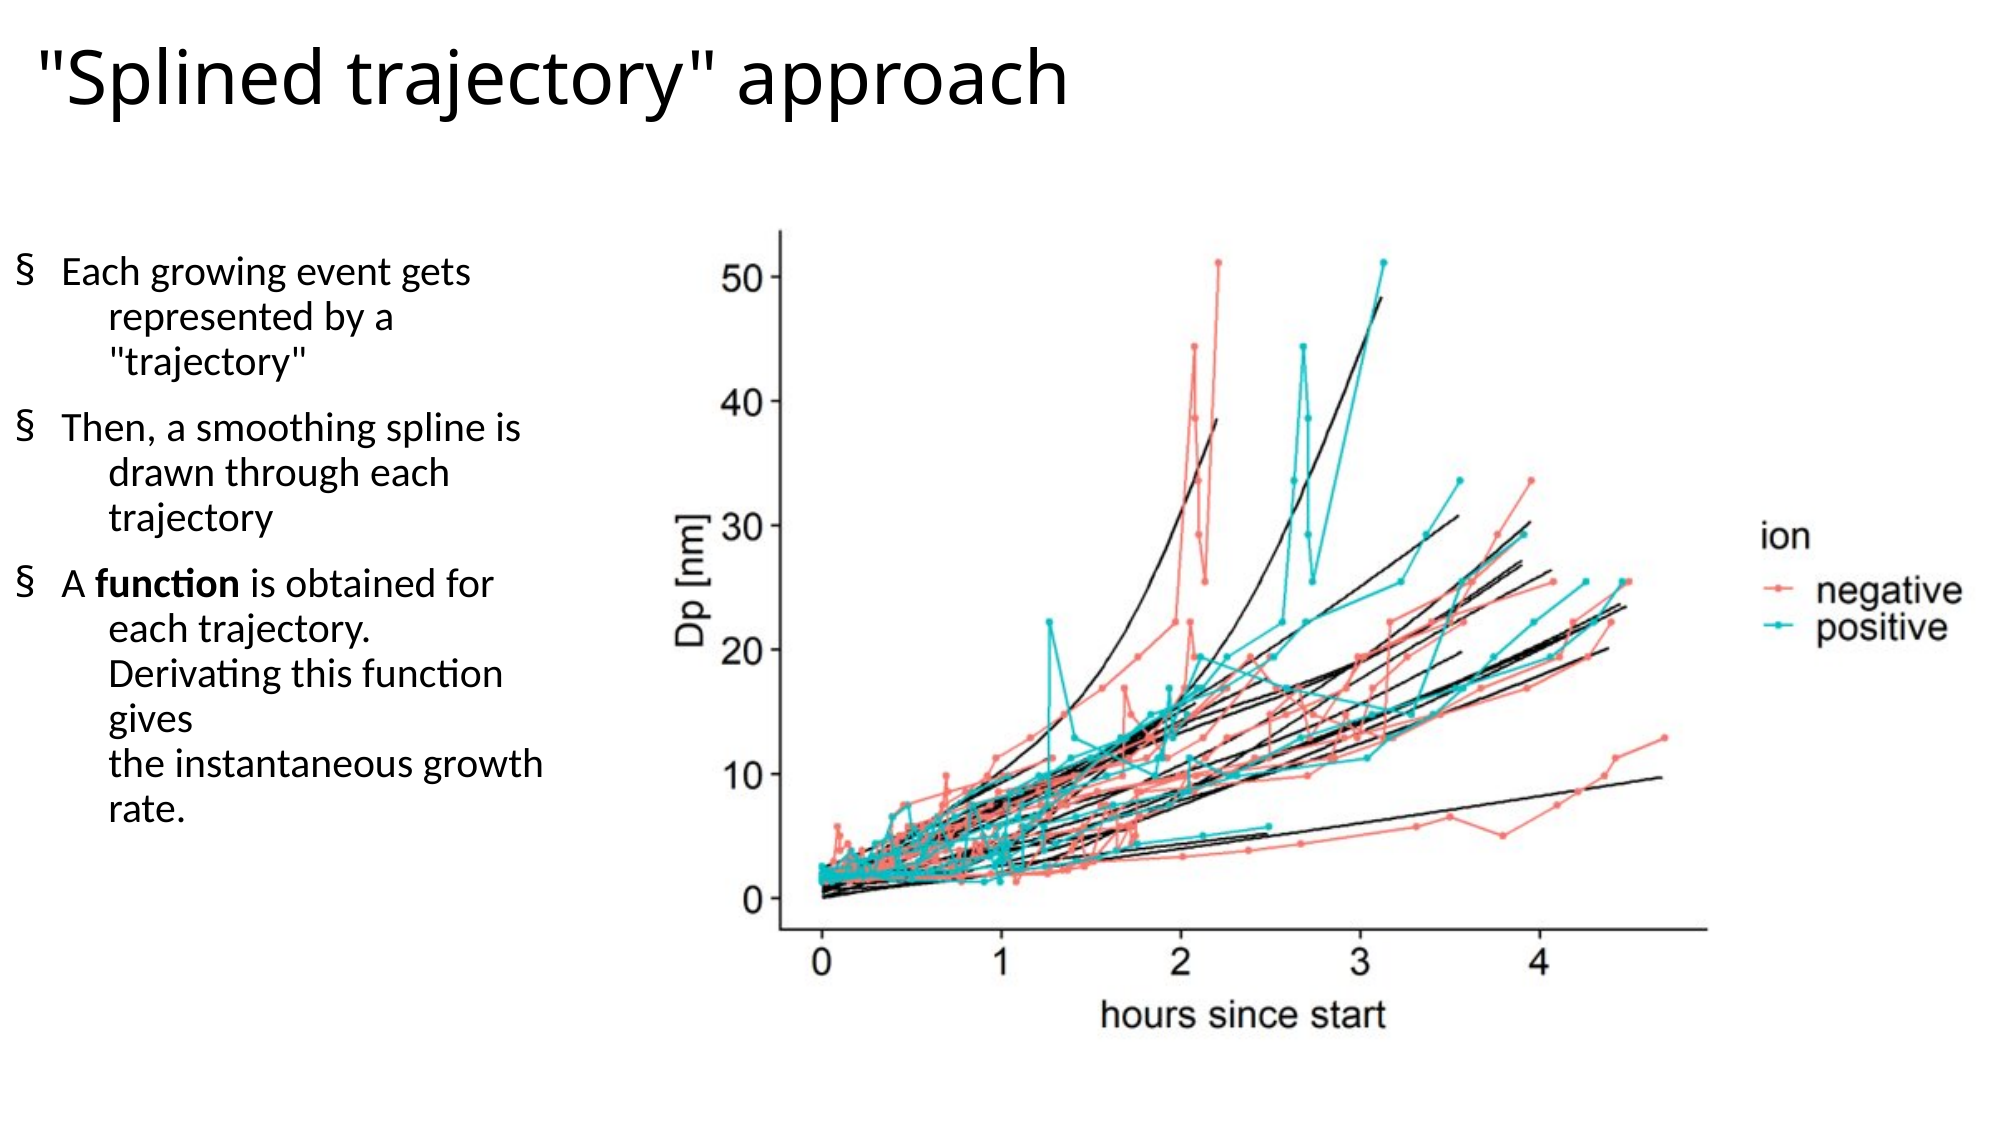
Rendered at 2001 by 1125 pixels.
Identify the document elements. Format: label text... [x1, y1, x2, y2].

list Each growing event gets represented by a "trajectory" Then, a smoothing spline is drawn through each trajectory A function is obtained for each trajectory. Derivating this function gives the instantaneous growth rate. [0, 242, 594, 868]
picture [646, 214, 2000, 1056]
title "Splined trajectory" approach [20, 14, 1691, 129]
